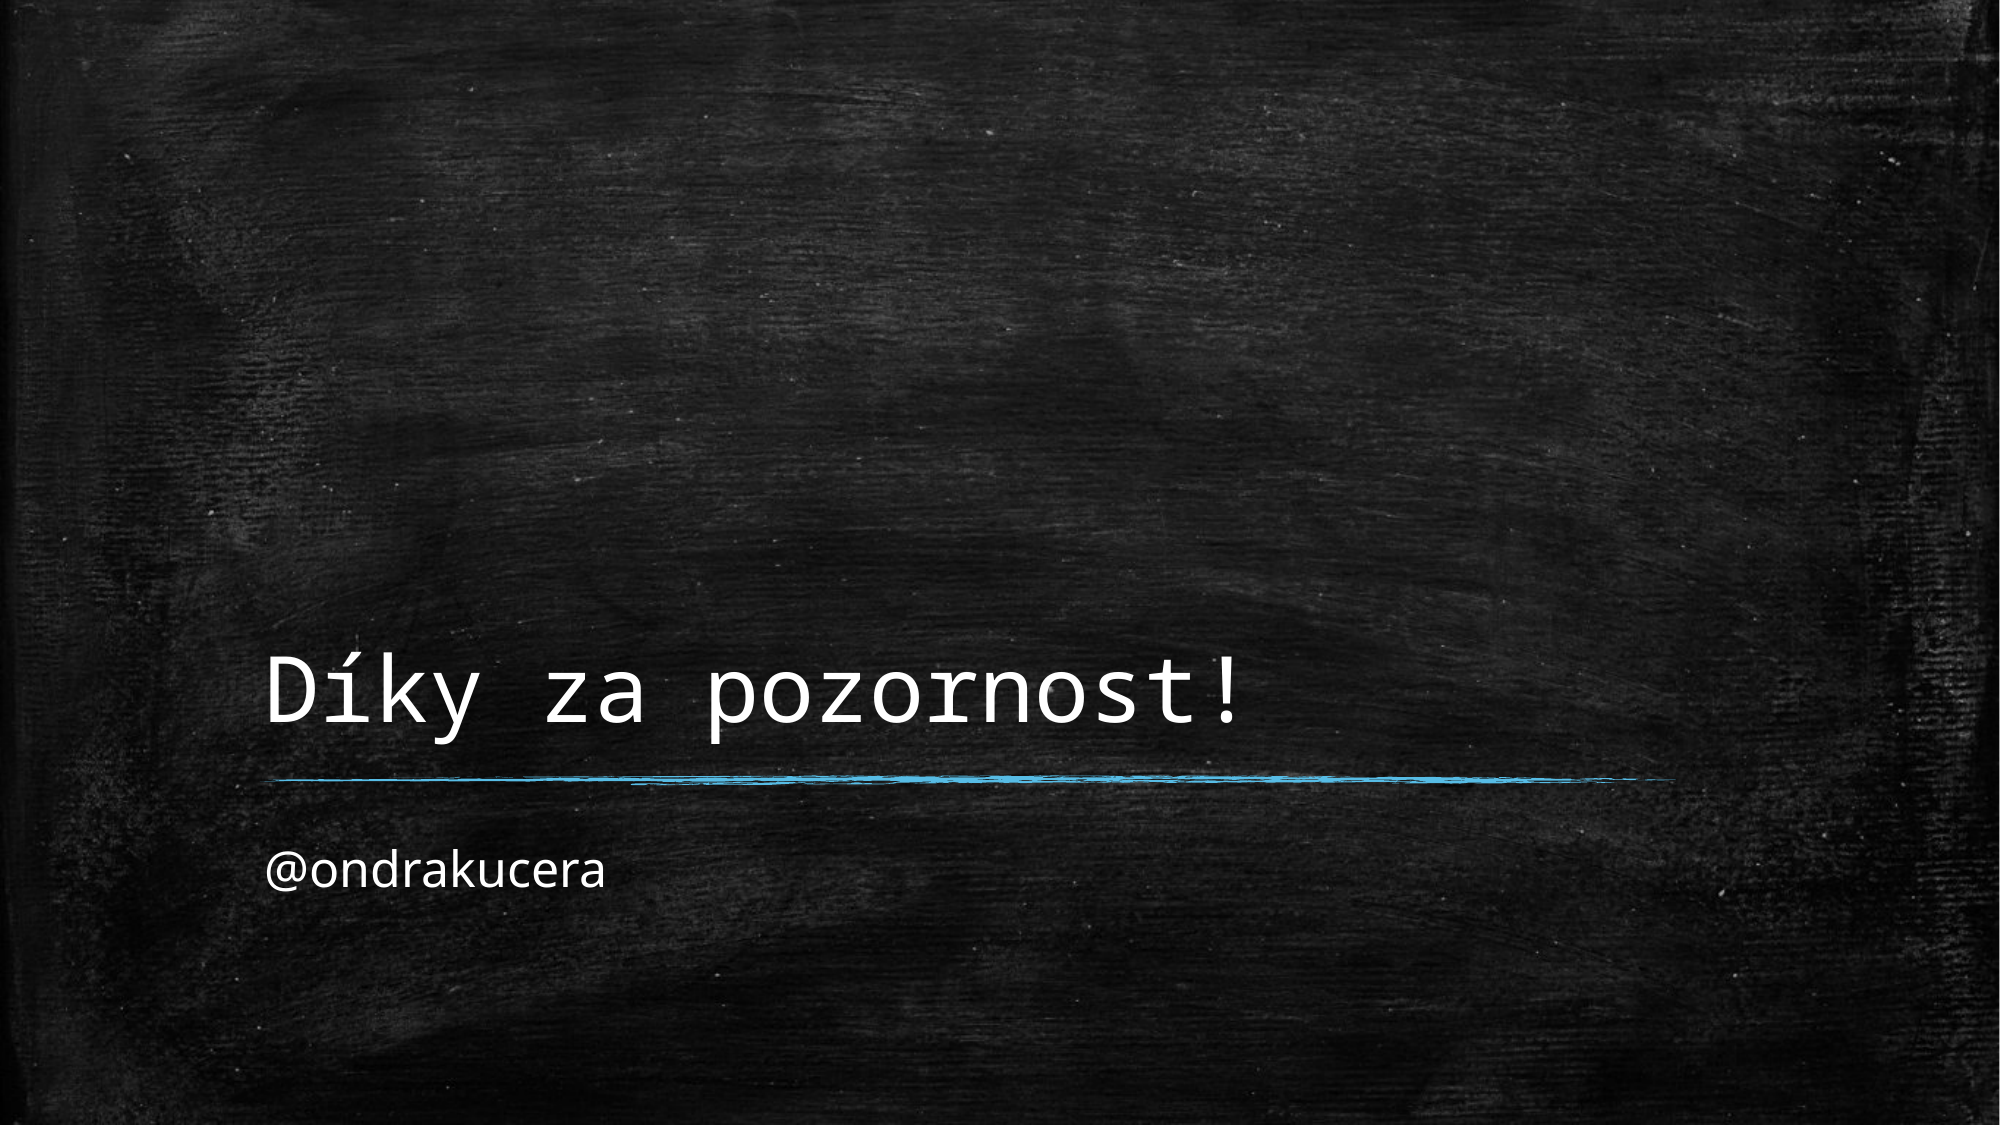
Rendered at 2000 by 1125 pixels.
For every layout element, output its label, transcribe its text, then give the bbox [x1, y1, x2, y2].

title Díky za pozornost! [249, 312, 1750, 750]
list @ondrakucera [249, 837, 1750, 1013]
picture [0, 0, 2000, 1125]
